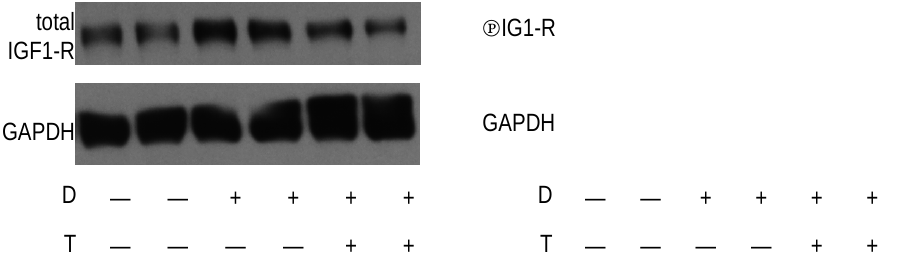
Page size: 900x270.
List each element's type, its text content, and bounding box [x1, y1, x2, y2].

table_cell T [34, 222, 91, 270]
text_box ⓅIG1-R [421, 13, 556, 43]
table_cell + [381, 222, 438, 270]
table_cell T [524, 222, 567, 270]
table_cell + [845, 222, 900, 270]
table_header — [92, 173, 149, 221]
text_box GAPDH [0, 116, 75, 146]
table_cell — [679, 222, 734, 270]
picture [75, 2, 421, 66]
text_box total IGF1-R [0, 6, 75, 66]
table_header + [381, 173, 438, 221]
table_header + [735, 173, 789, 221]
table_cell — [624, 222, 678, 270]
table_header — [150, 173, 207, 221]
table_cell — [208, 222, 264, 270]
table_cell — [92, 222, 149, 270]
table_header — [624, 173, 678, 221]
table_header — [568, 173, 623, 221]
table_header + [265, 173, 322, 221]
table_header D [524, 173, 567, 221]
table_header + [790, 173, 844, 221]
table_header D [34, 173, 91, 221]
table_header + [208, 173, 264, 221]
table_header + [323, 173, 380, 221]
table_cell — [150, 222, 207, 270]
picture [75, 83, 420, 166]
table_cell + [323, 222, 380, 270]
text_box GAPDH [420, 107, 556, 138]
table_header + [679, 173, 734, 221]
table_header + [845, 173, 900, 221]
table_cell — [568, 222, 623, 270]
table_cell — [735, 222, 789, 270]
table_cell + [790, 222, 844, 270]
table_cell — [265, 222, 322, 270]
